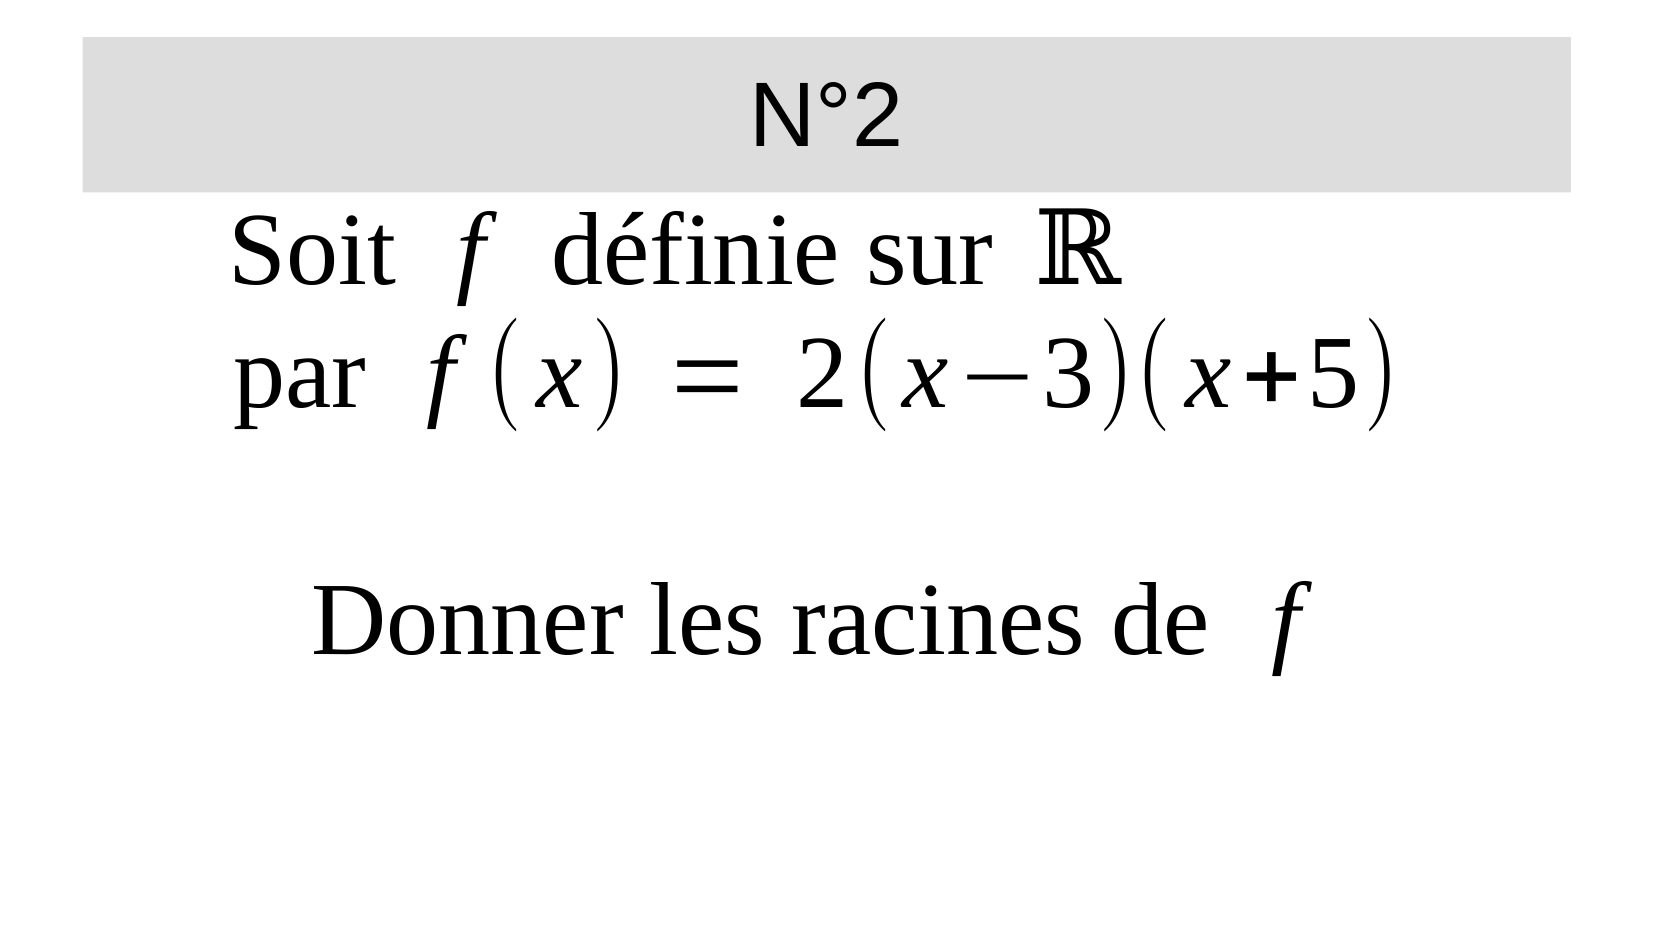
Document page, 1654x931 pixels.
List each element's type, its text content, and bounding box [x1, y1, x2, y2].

title N°2 [82, 37, 1571, 193]
chart [222, 192, 1406, 678]
